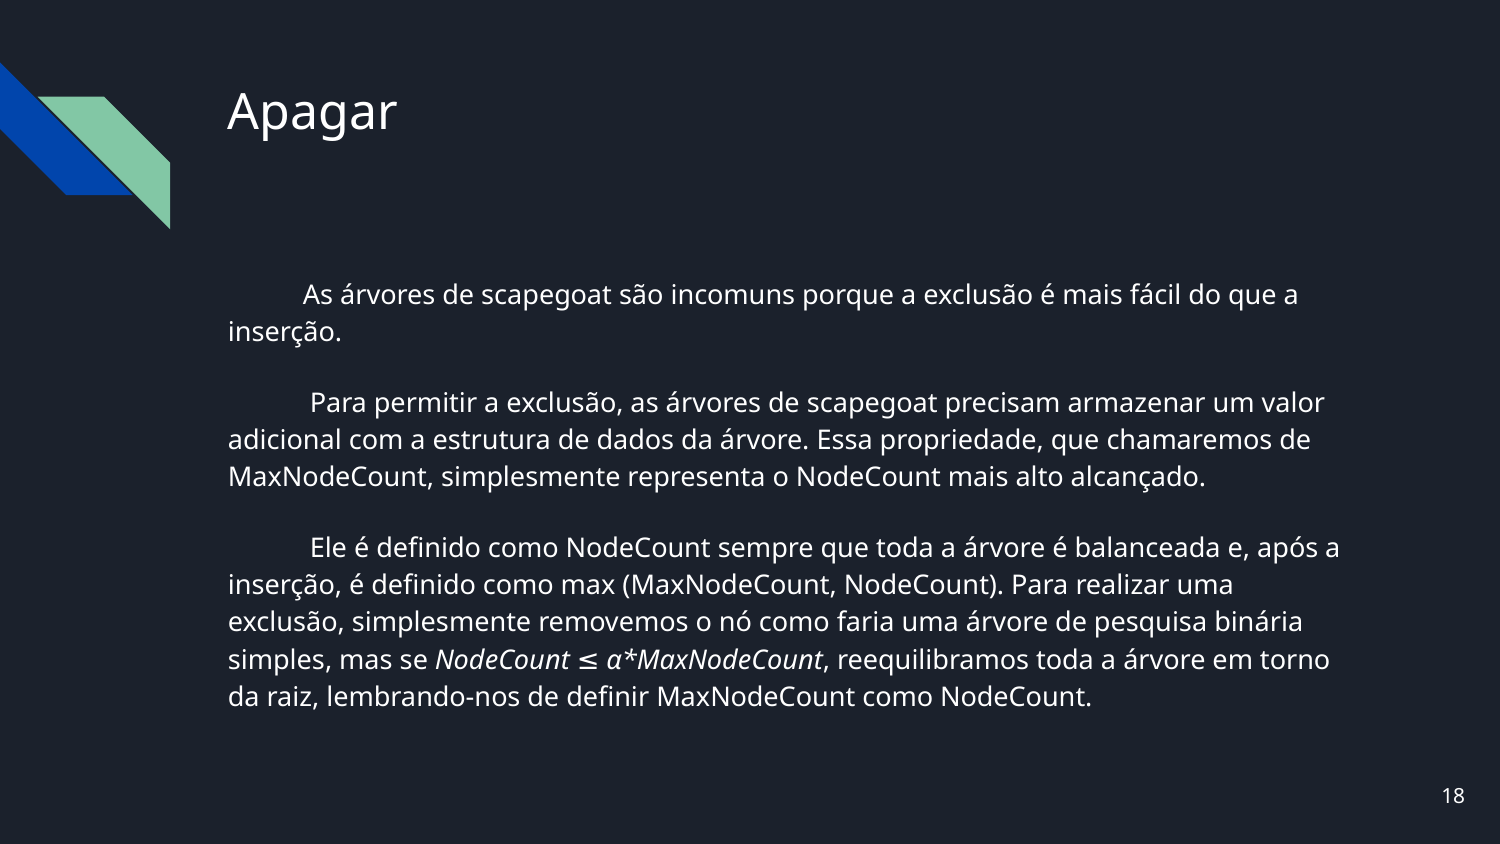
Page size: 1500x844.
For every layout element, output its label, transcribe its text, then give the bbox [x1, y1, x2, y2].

list As árvores de scapegoat são incomuns porque a exclusão é mais fácil do que a inserção. Para permitir a exclusão, as árvores de scapegoat precisam armazenar um valor adicional com a estrutura de dados da árvore. Essa propriedade, que chamaremos de MaxNodeCount, simplesmente representa o NodeCount mais alto alcançado. Ele é definido como NodeCount sempre que toda a árvore é balanceada e, após a inserção, é definido como max (MaxNodeCount, NodeCount). Para realizar uma exclusão, simplesmente removemos o nó como faria uma árvore de pesquisa binária simples, mas se NodeCount ≤ α*MaxNodeCount, reequilibramos toda a árvore em torno da raiz, lembrando-nos de definir MaxNodeCount como NodeCount. [212, 257, 1368, 735]
slide_number <number> [1389, 764, 1480, 830]
title Apagar [212, 64, 1368, 215]
